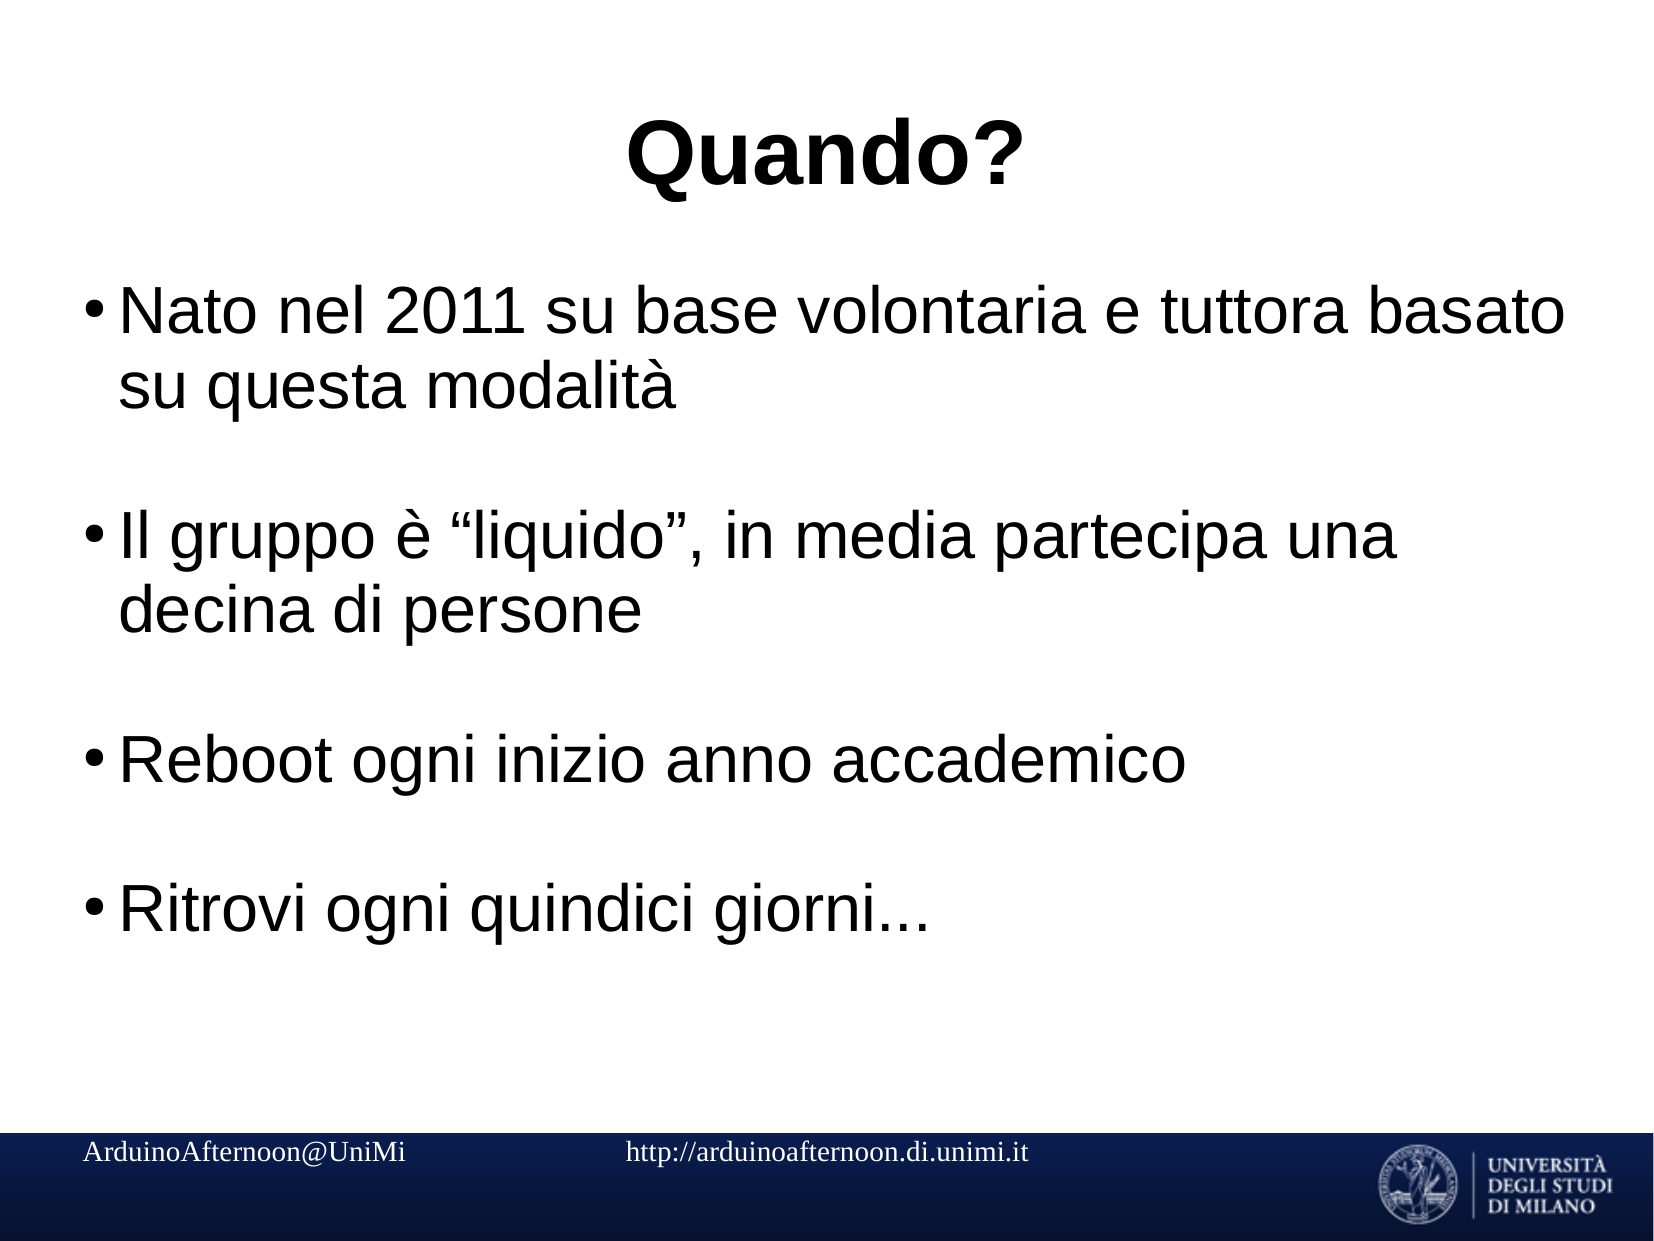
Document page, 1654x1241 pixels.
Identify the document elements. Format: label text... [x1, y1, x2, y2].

subtitle Nato nel 2011 su base volontaria e tuttora basato su questa modalità Il gruppo è “liquido”, in media partecipa una decina di persone Reboot ogni inizio anno accademico Ritrovi ogni quindici giorni... [82, 257, 1571, 1171]
title Quando? [82, 49, 1571, 257]
picture [0, 1133, 1654, 1241]
